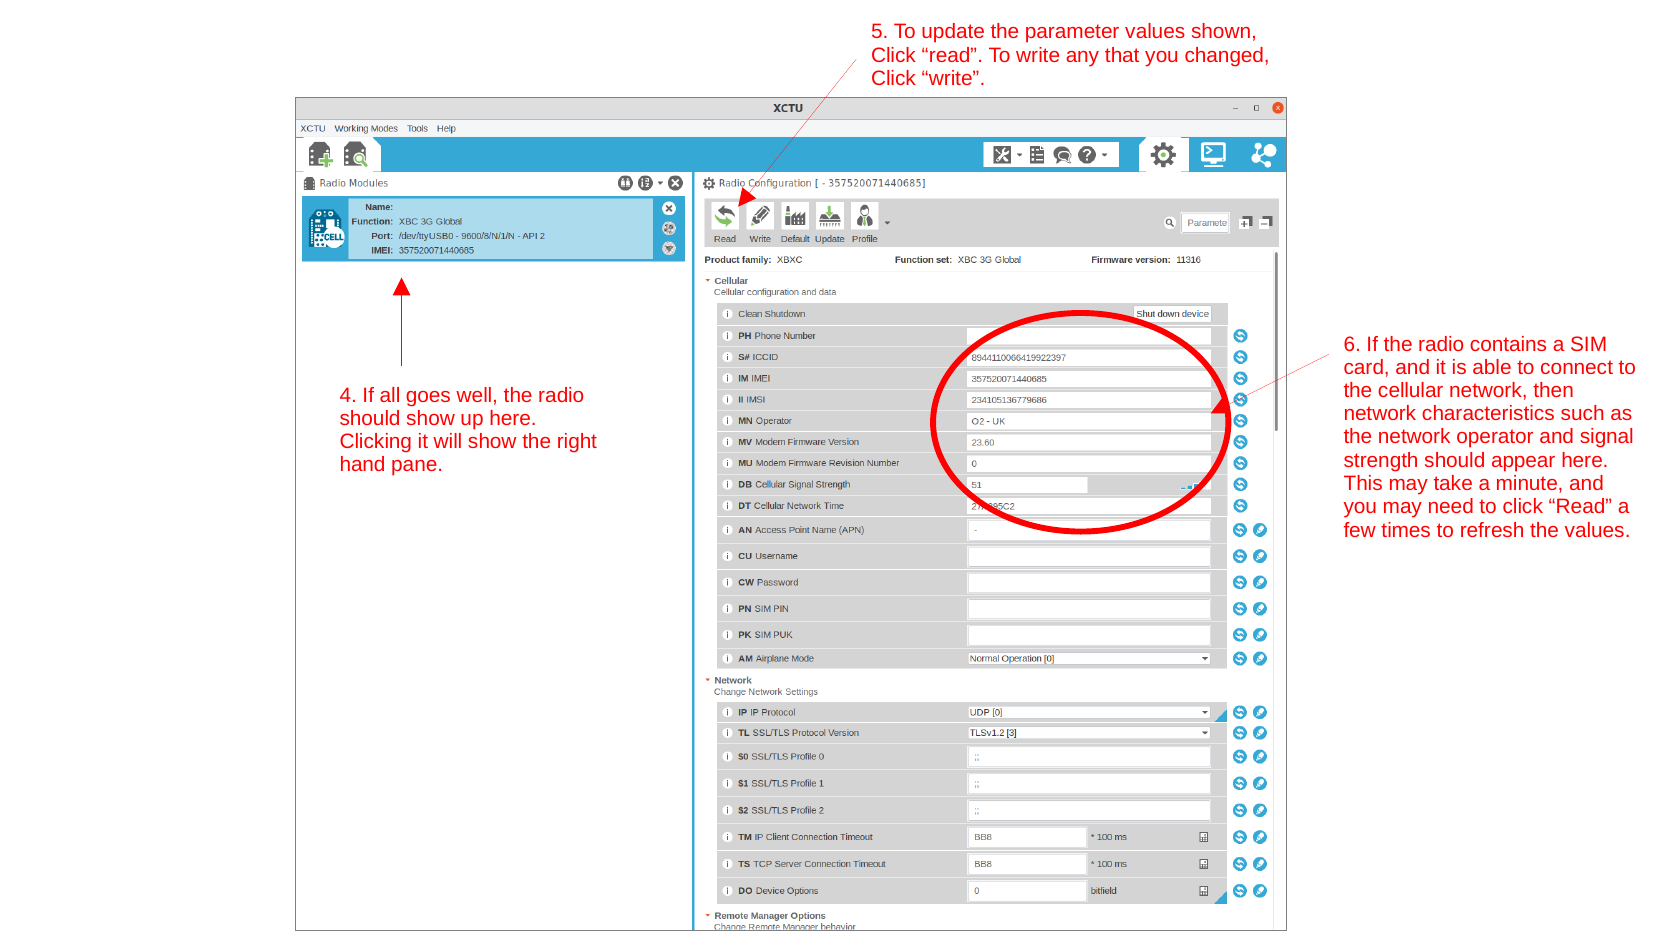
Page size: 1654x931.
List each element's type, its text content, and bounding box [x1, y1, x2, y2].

text_box 6. If the radio contains a SIM card, and it is able to connect to the cellular network, then network characteristics such as the network operator and signal strength should appear here. This may take a minute, and you may need to click “Read” a few times to refresh the values. [1328, 324, 1654, 562]
text_box 5. To update the parameter values shown, Click “read”. To write any that you changed, Click “write”. [856, 12, 1285, 98]
text_box 4. If all goes well, the radio should show up here. Clicking it will show the right hand pane. [324, 375, 612, 484]
picture [295, 97, 1287, 931]
picture [937, 316, 1225, 528]
